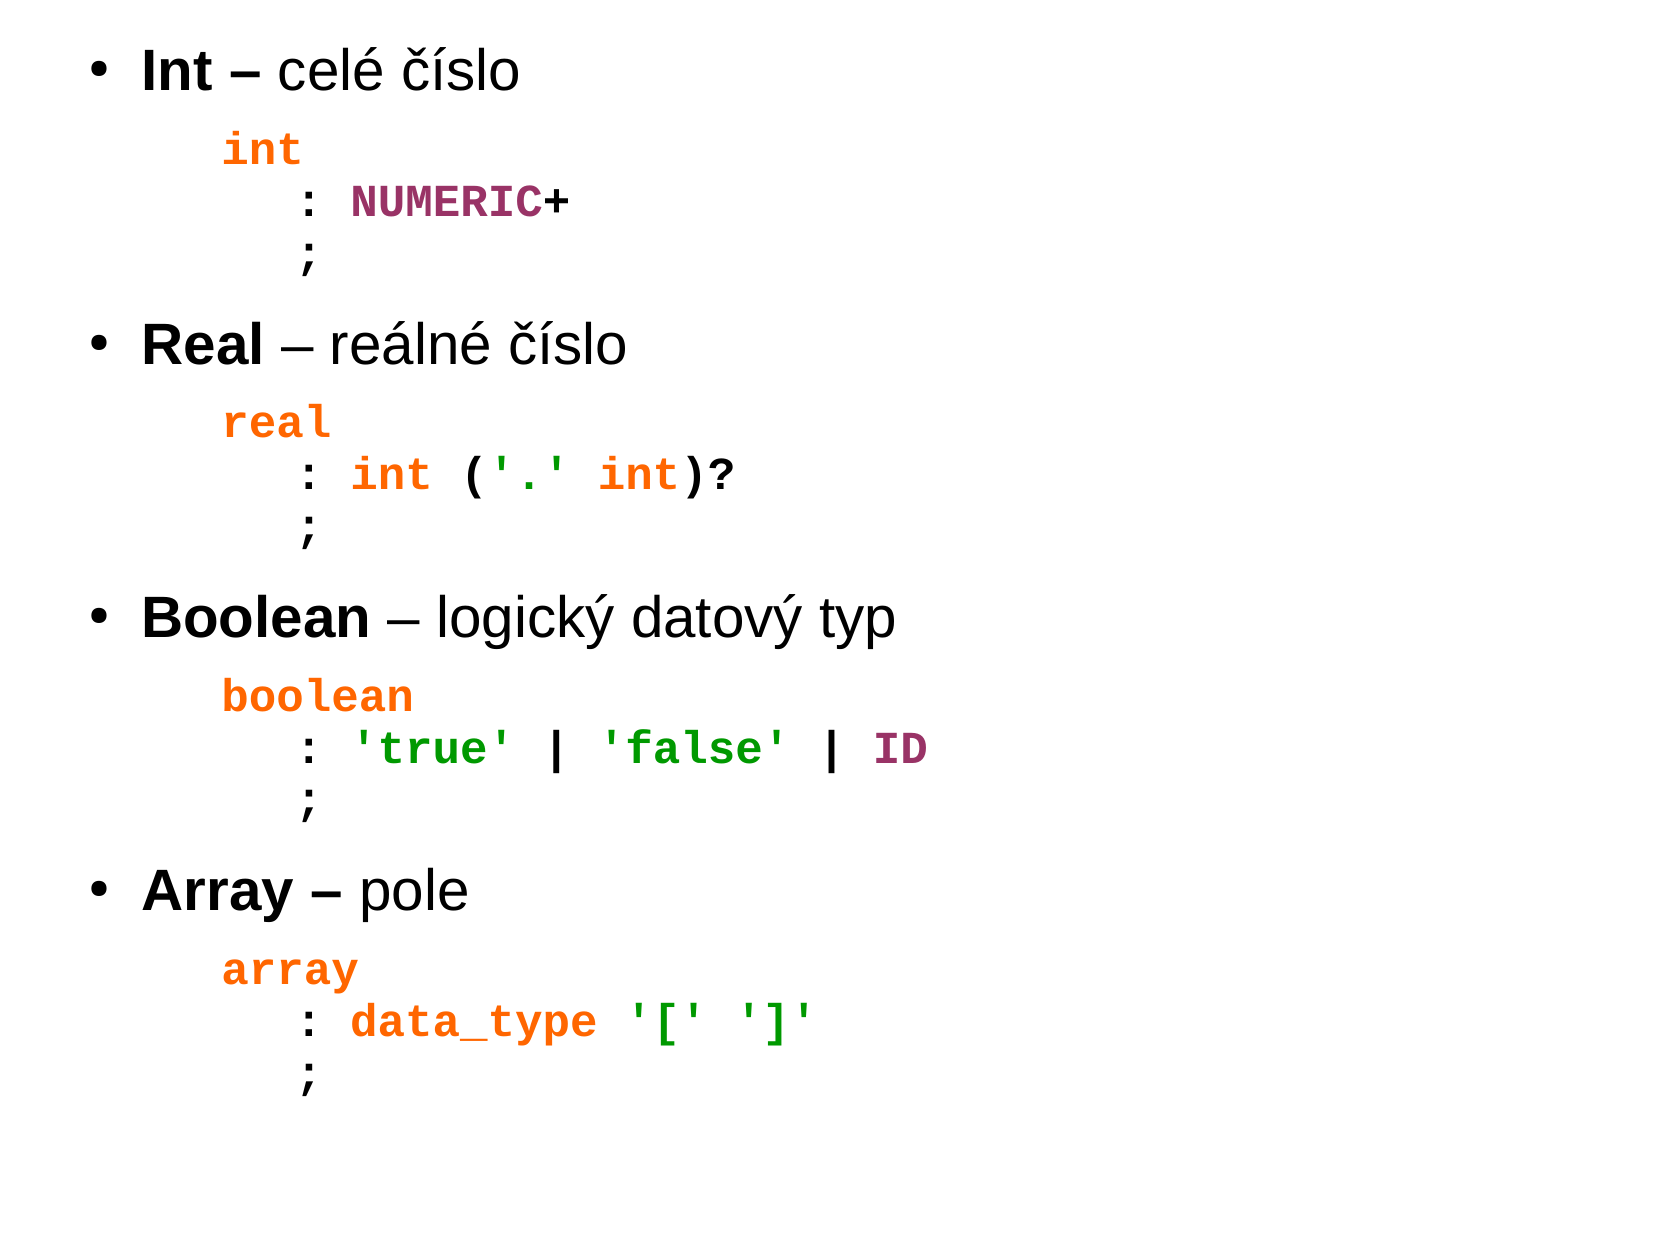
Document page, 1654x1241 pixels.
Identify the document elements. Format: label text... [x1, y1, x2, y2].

list Int – celé číslo int : NUMERIC+ ; Real – reálné číslo real : int ('.' int)? ; Boolean – logický datový typ boolean : 'true' | 'false' | ID ; Array – pole array : data_type '[' ']' ; [0, 37, 1565, 1241]
